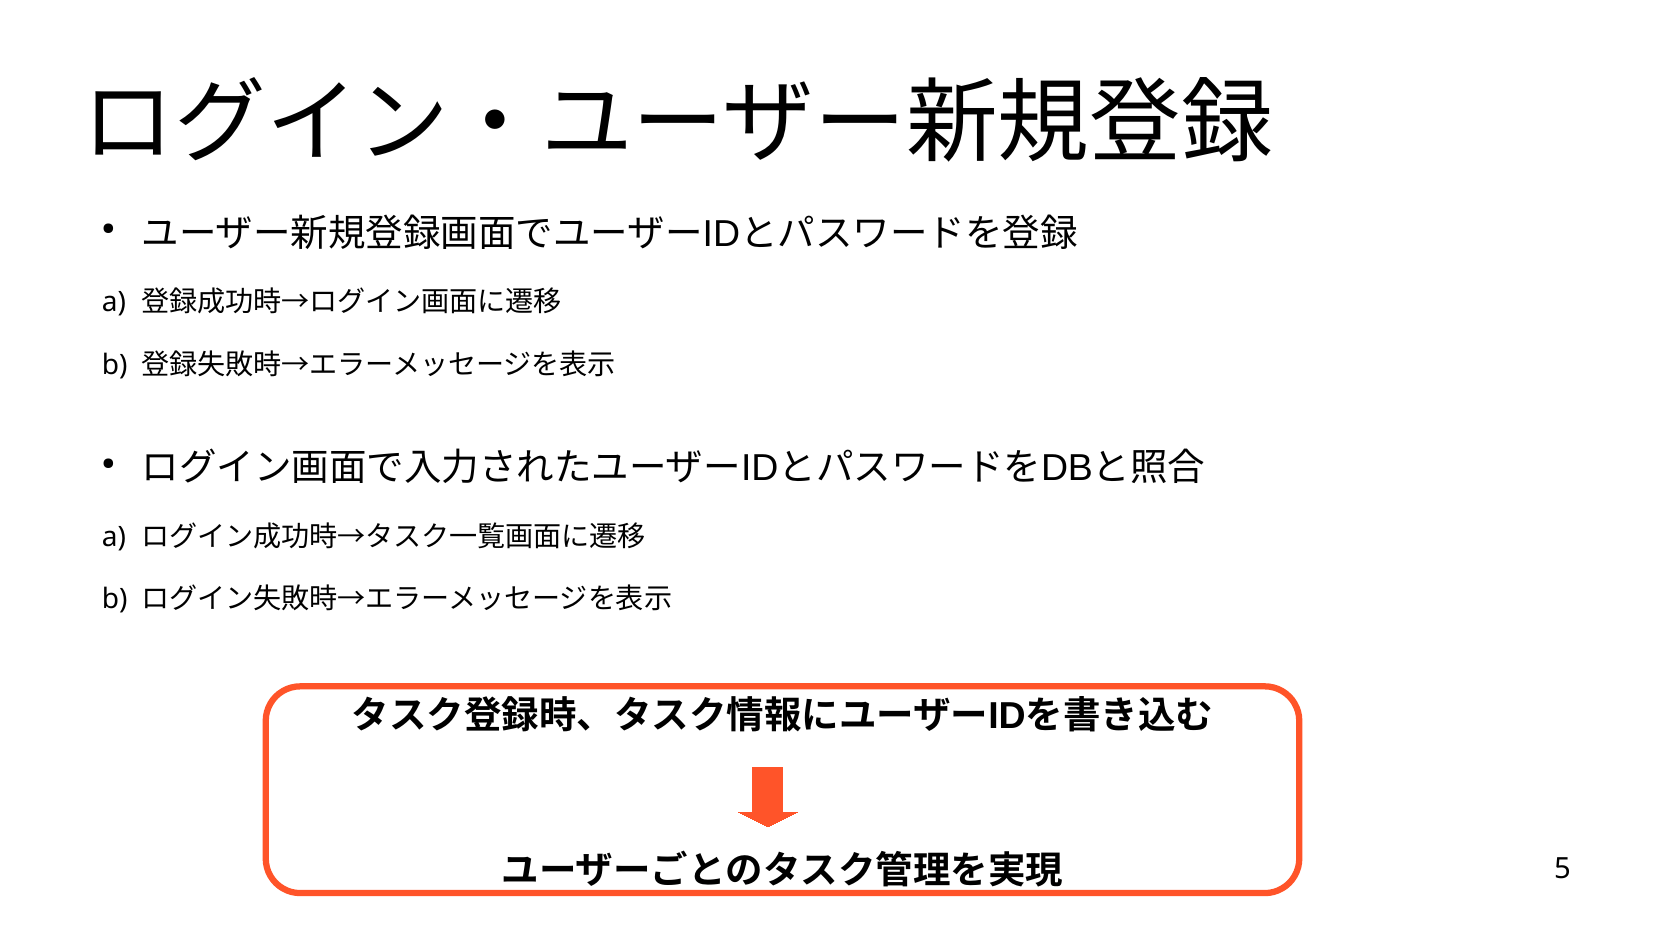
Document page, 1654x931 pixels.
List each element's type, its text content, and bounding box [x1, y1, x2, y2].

text_box タスク登録時、タスク情報にユーザーIDを書き込む ユーザーごとのタスク管理を実現 [265, 686, 1300, 894]
title ログイン・ユーザー新規登録 [82, 37, 1571, 193]
list ユーザー新規登録画面でユーザーIDとパスワードを登録 登録成功時→ログイン画面に遷移 登録失敗時→エラーメッセージを表示 ログイン画面で入力されたユーザーIDとパスワードをDBと照合 ログイン成功時→タスク一覧画面に遷移 ログイン失敗時→エラーメッセージを表示 [88, 159, 1636, 622]
text_box [738, 767, 798, 827]
